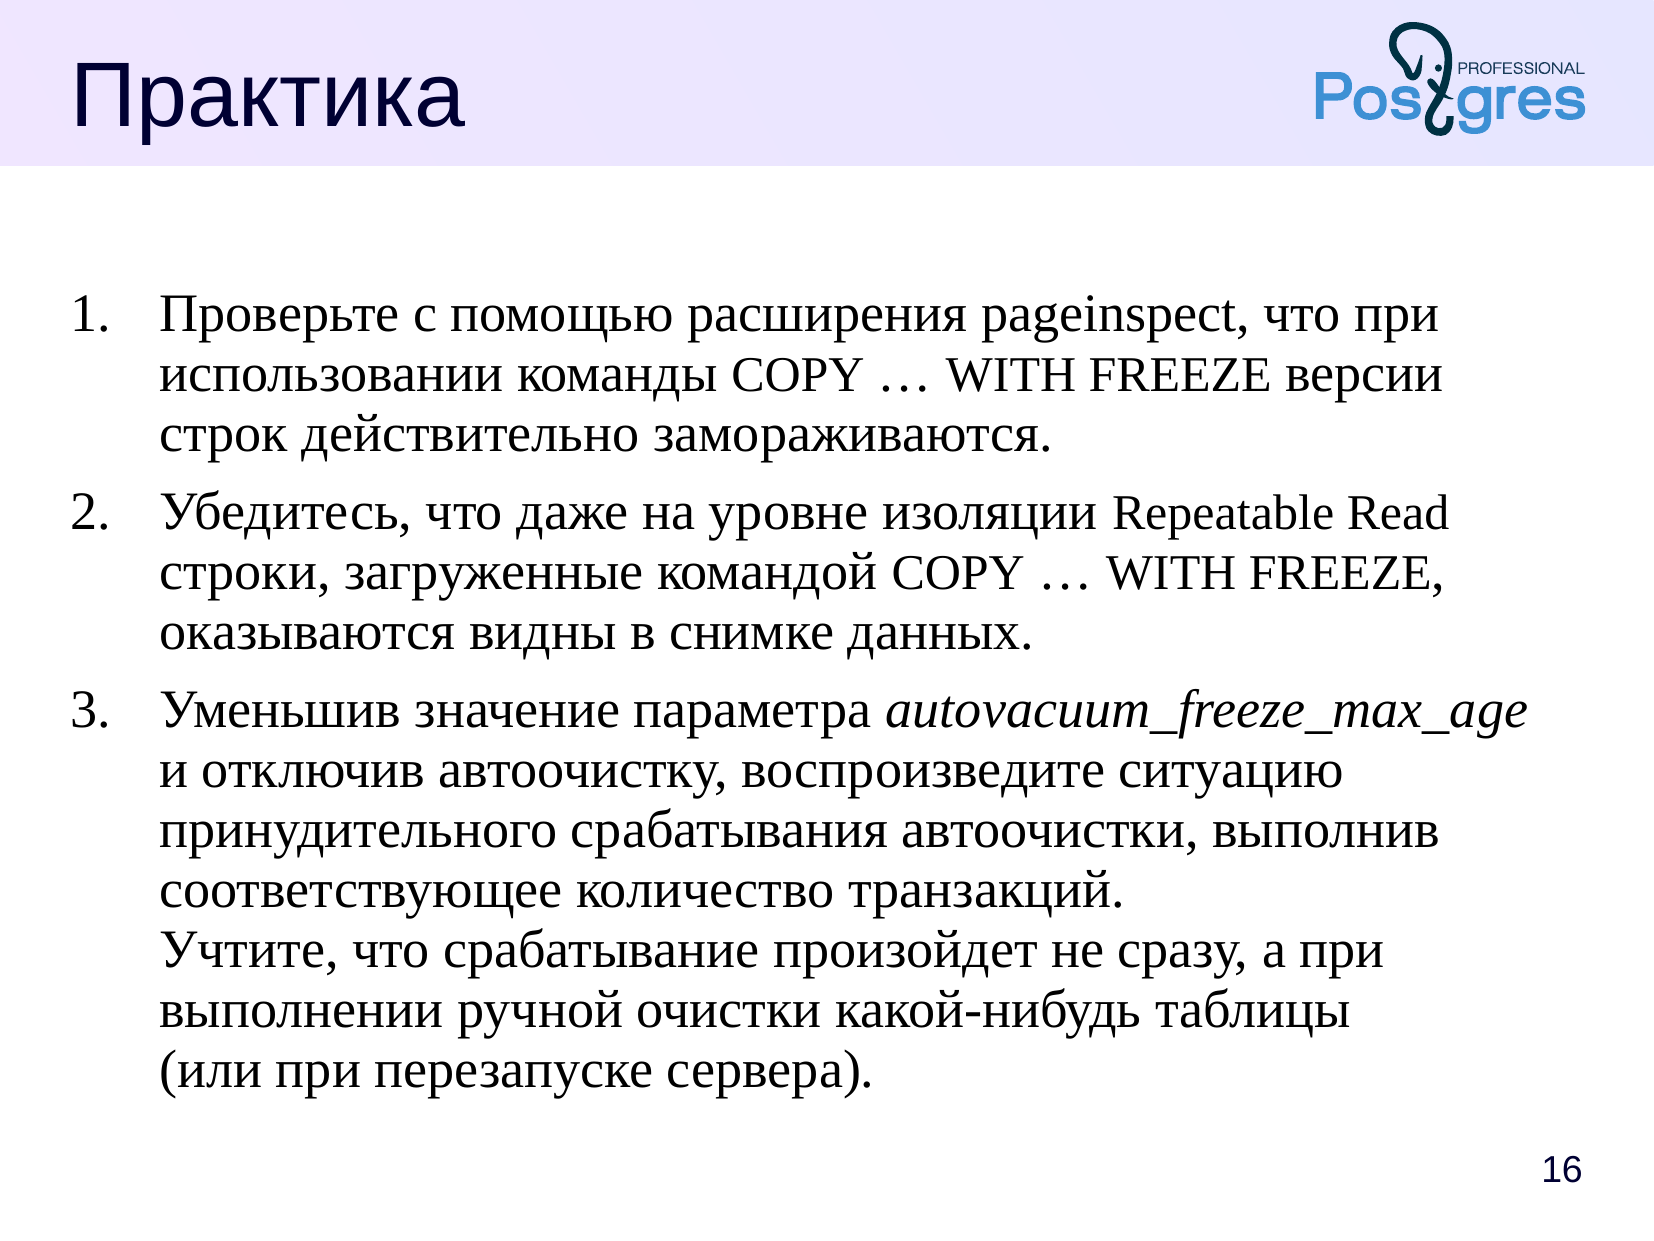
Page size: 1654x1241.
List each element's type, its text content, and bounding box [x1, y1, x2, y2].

title Практика [70, 43, 1241, 147]
list Проверьте с помощью расширения pageinspect, что при использовании команды COPY … WITH FREEZE версии строк действительно замораживаются. Убедитесь, что даже на уровне изоляции Repeatable Read строки, загруженные командой COPY … WITH FREEZE, оказываются видны в снимке данных. Уменьшив значение параметра autovacuum_freeze_max_age и отключив автоочистку, воспроизведите ситуацию принудительного срабатывания автоочистки, выполнив соответствующее количество транзакций. Учтите, что срабатывание произойдет не сразу, а при выполнении ручной очистки какой-нибудь таблицы (или при перезапуске сервера). [70, 283, 1583, 1134]
